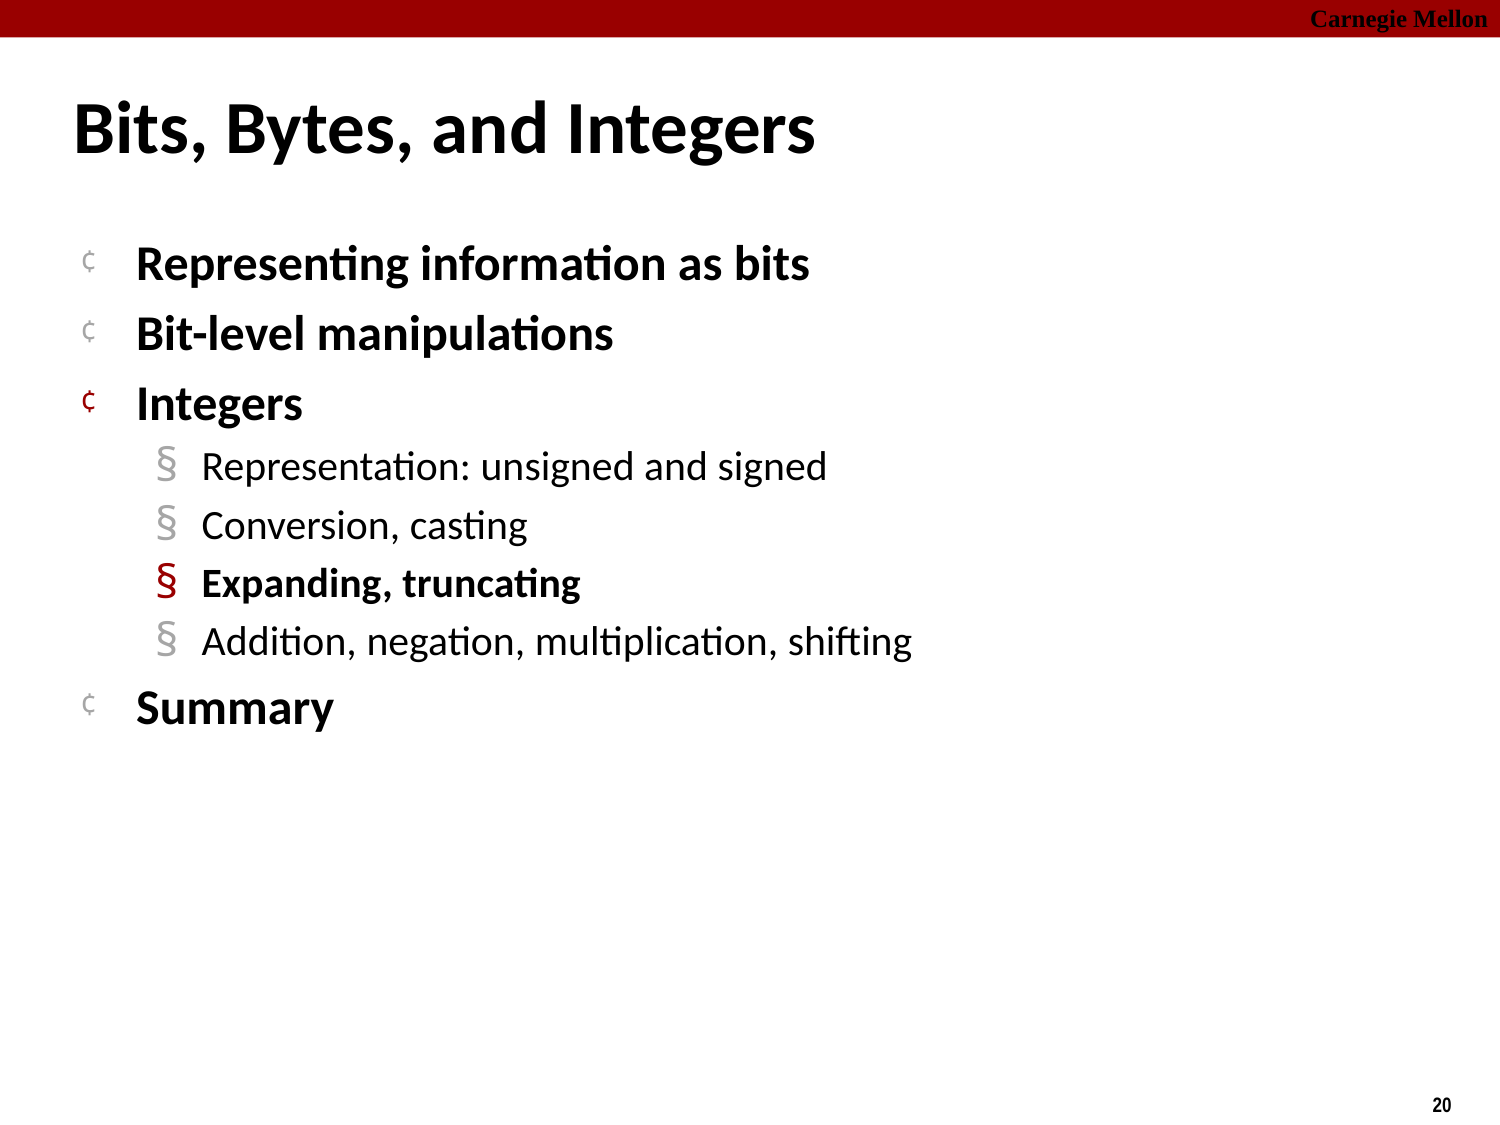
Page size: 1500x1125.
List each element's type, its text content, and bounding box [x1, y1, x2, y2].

list Representing information as bits Bit-level manipulations Integers Representation: unsigned and signed Conversion, casting Expanding, truncating Addition, negation, multiplication, shifting Summary [65, 223, 1361, 1040]
title Bits, Bytes, and Integers [58, 71, 1304, 197]
